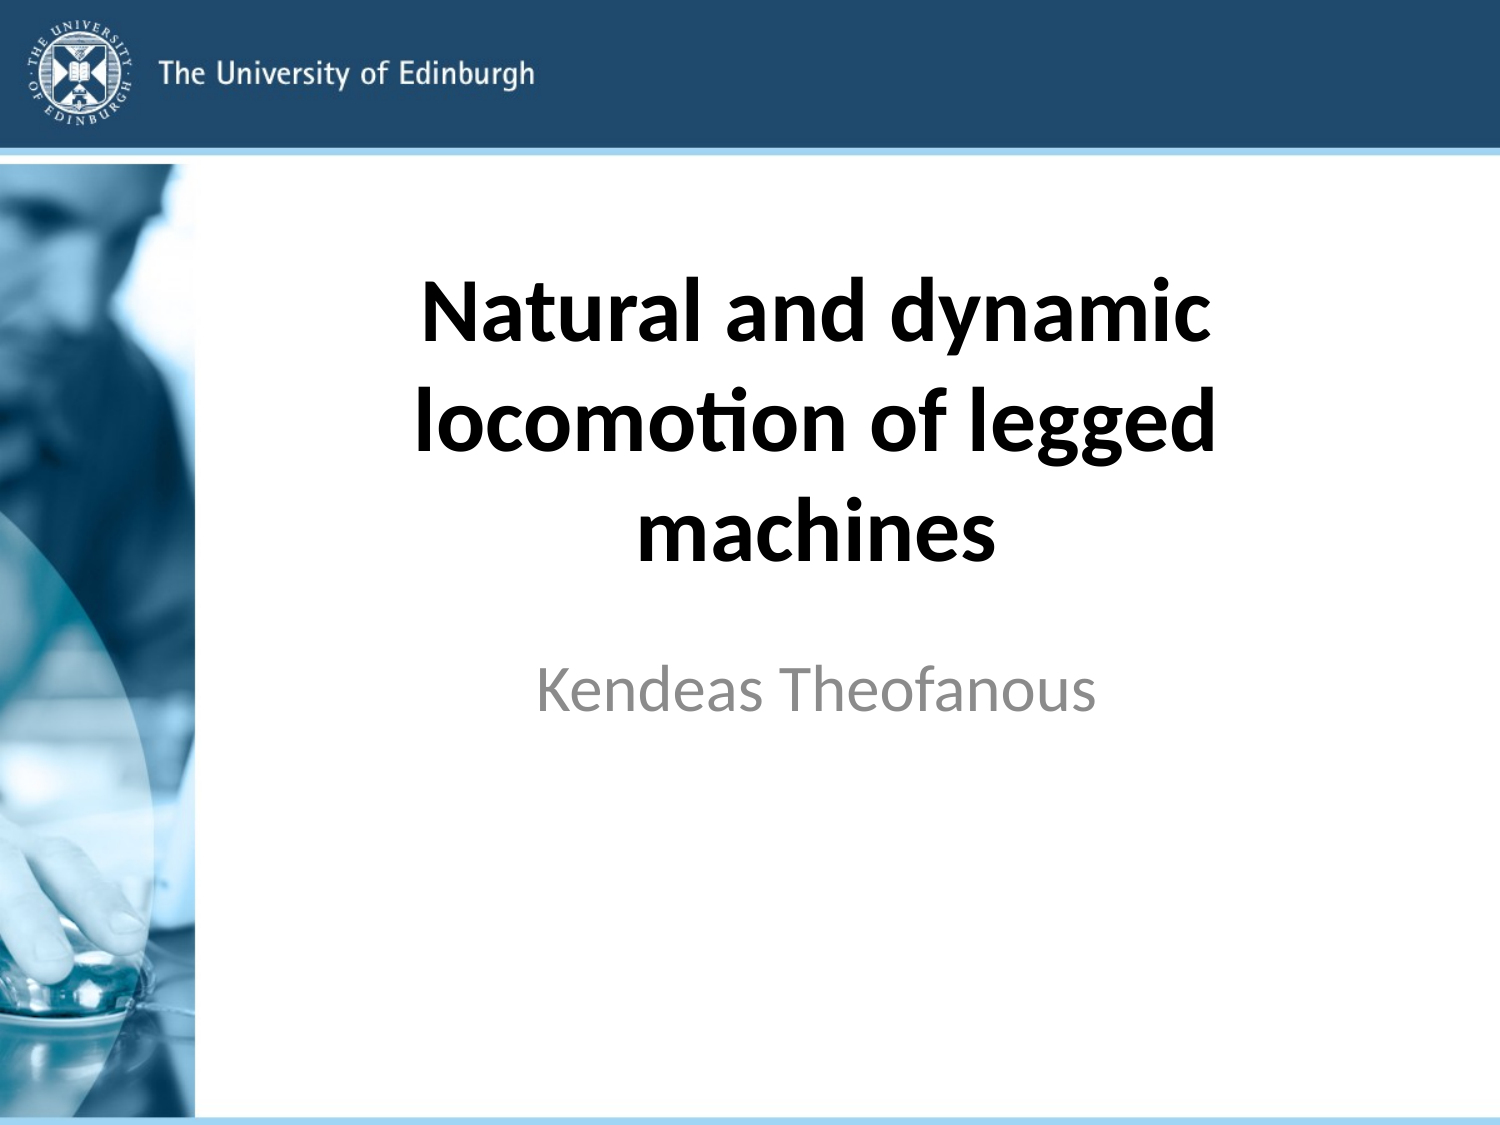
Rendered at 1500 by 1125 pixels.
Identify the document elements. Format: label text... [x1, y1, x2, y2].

subtitle Kendeas Theofanous [291, 637, 1342, 925]
picture [0, 0, 1500, 1125]
title Natural and dynamic locomotion of legged machines [241, 349, 1392, 591]
